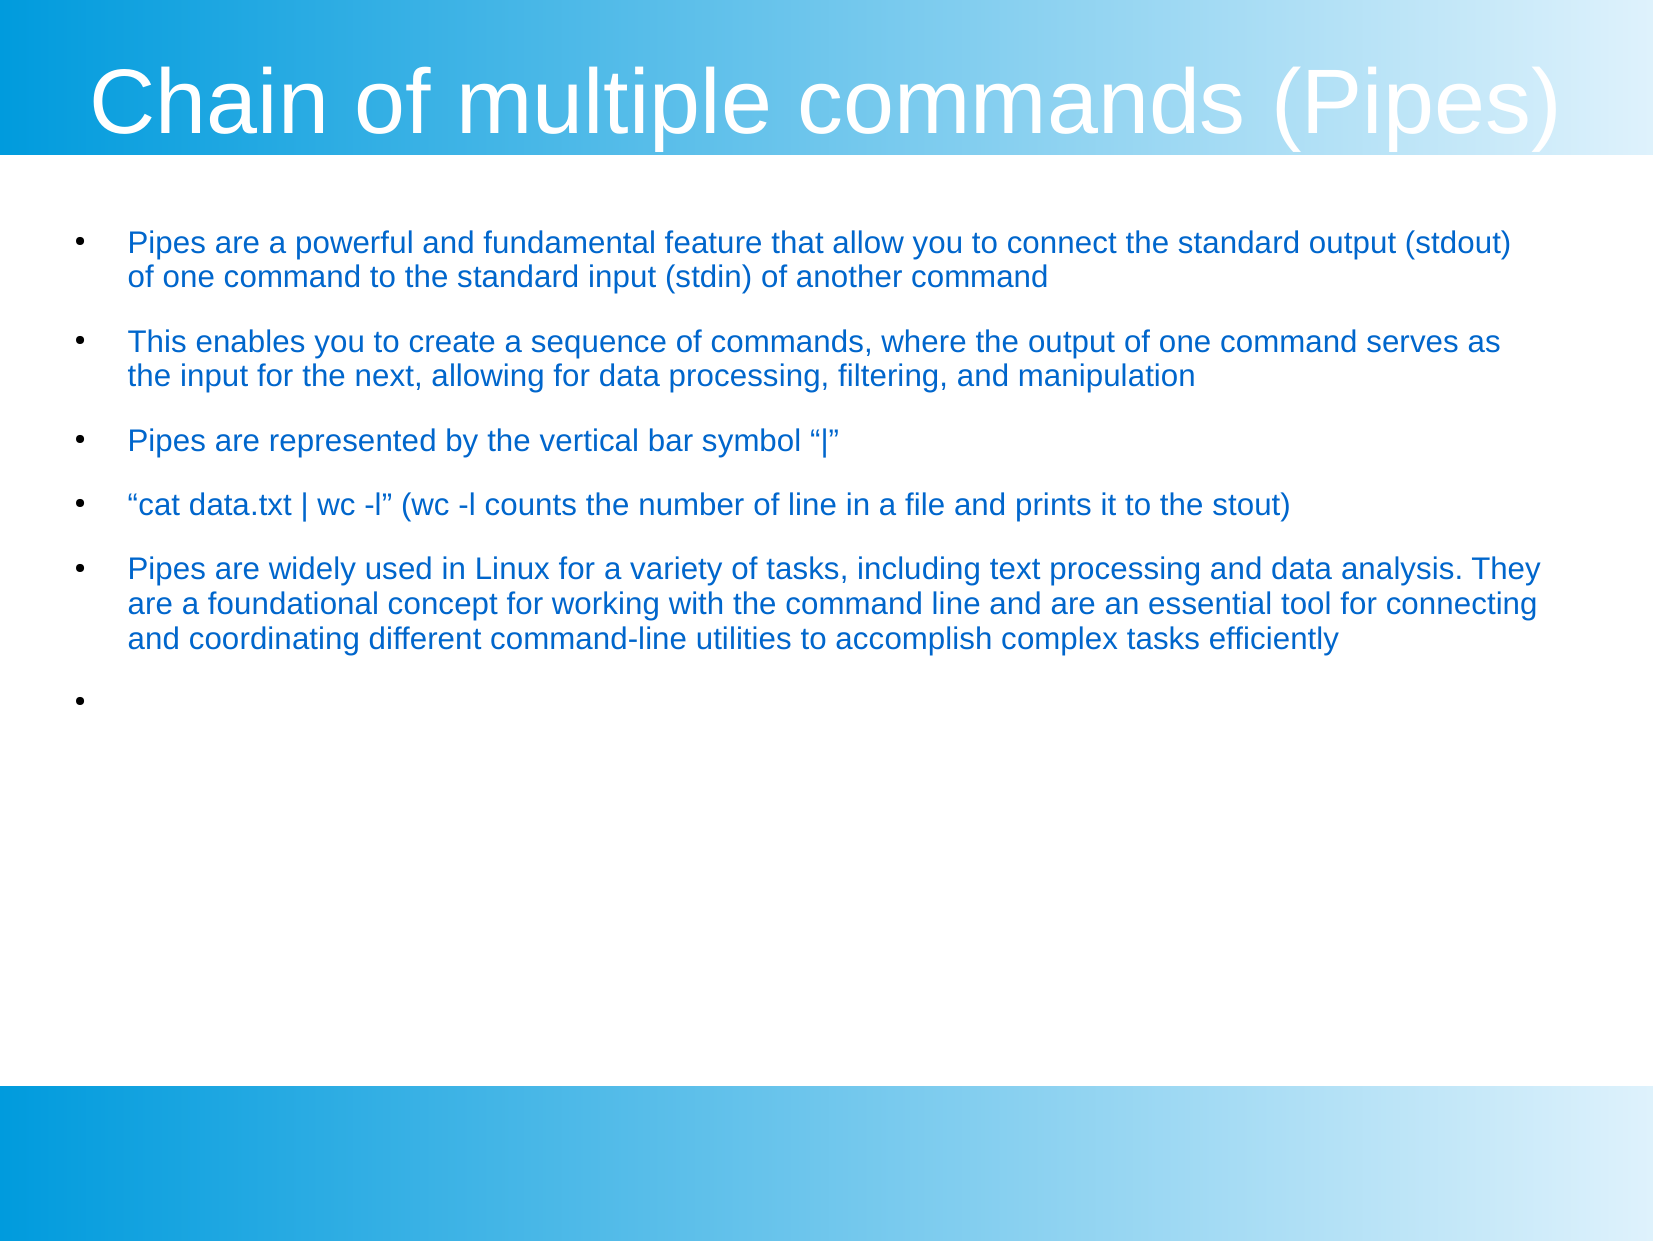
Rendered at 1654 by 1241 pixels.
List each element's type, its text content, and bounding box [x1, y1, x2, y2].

list Pipes are a powerful and fundamental feature that allow you to connect the standard output (stdout) of one command to the standard input (stdin) of another command This enables you to create a sequence of commands, where the output of one command serves as the input for the next, allowing for data processing, filtering, and manipulation Pipes are represented by the vertical bar symbol “|” “cat data.txt | wc -l” (wc -l counts the number of line in a file and prints it to the stout) Pipes are widely used in Linux for a variety of tasks, including text processing and data analysis. They are a foundational concept for working with the command line and are an essential tool for connecting and coordinating different command-line utilities to accomplish complex tasks efficiently [56, 225, 1546, 1081]
title Chain of multiple commands (Pipes) [82, 49, 1571, 155]
